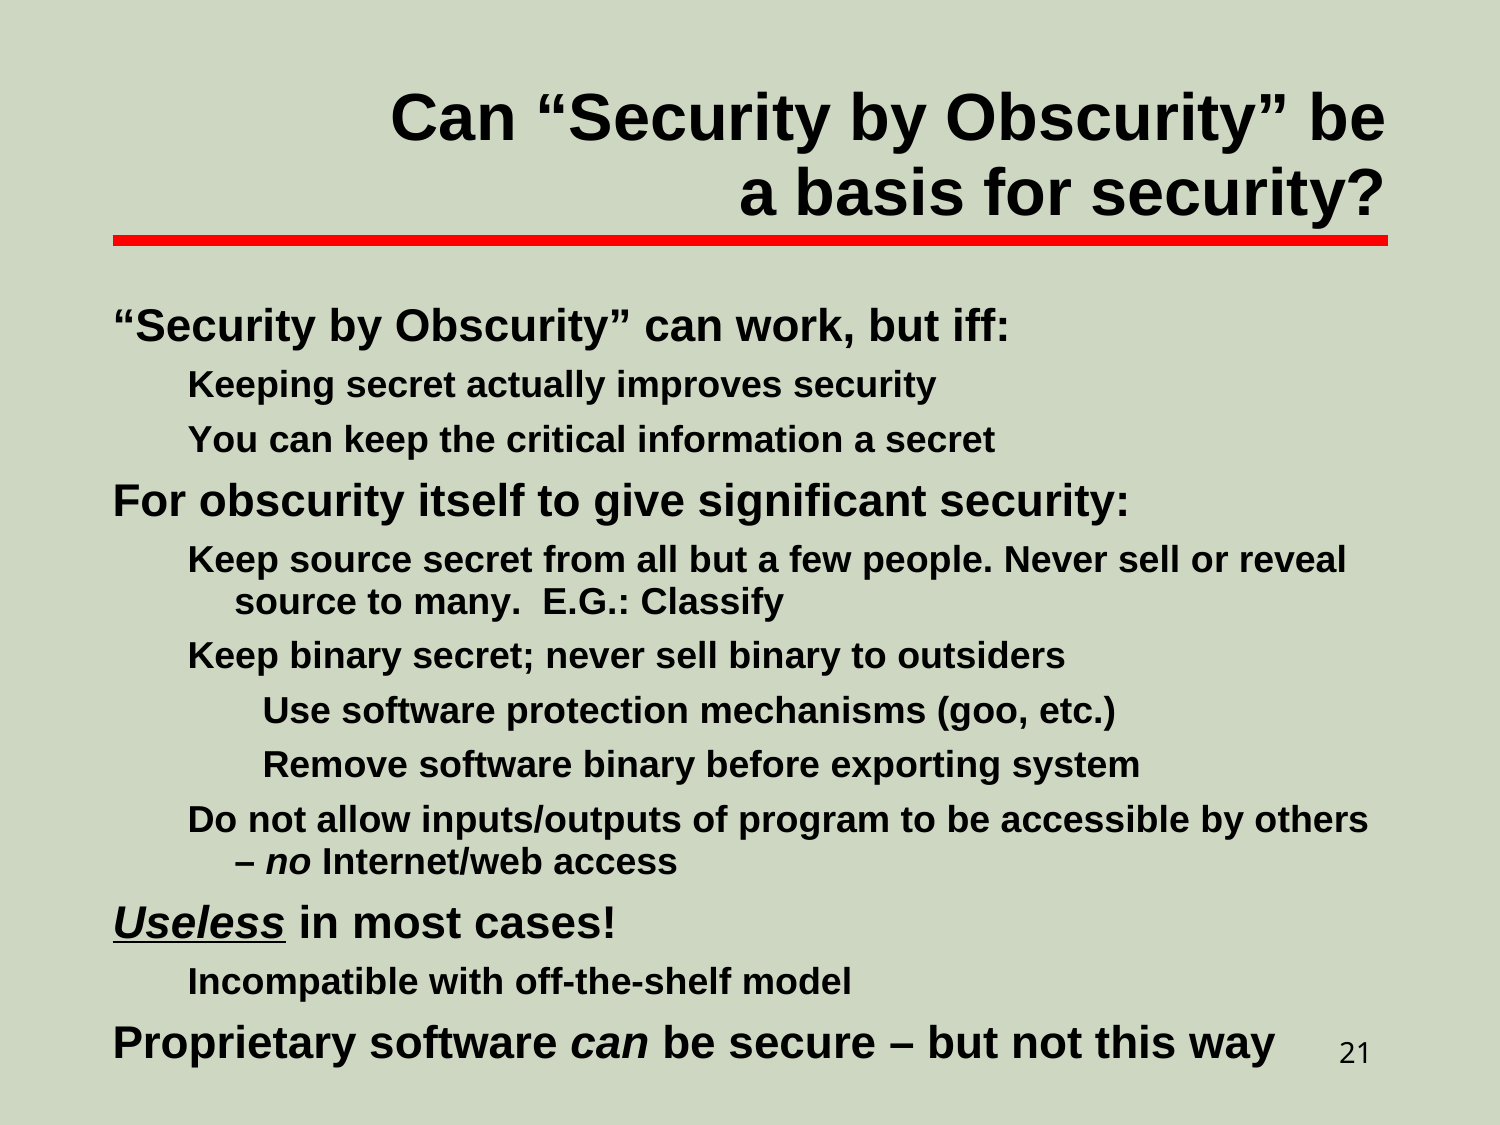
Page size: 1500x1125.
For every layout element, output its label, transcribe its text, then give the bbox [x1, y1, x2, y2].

list “Security by Obscurity” can work, but iff: Keeping secret actually improves security You can keep the critical information a secret For obscurity itself to give significant security: Keep source secret from all but a few people. Never sell or reveal source to many. E.G.: Classify Keep binary secret; never sell binary to outsiders Use software protection mechanisms (goo, etc.) Remove software binary before exporting system Do not allow inputs/outputs of program to be accessible by others – no Internet/web access Useless in most cases! Incompatible with off-the-shelf model Proprietary software can be secure – but not this way [112, 299, 1388, 1111]
title Can “Security by Obscurity” be a basis for security? [337, 79, 1388, 230]
